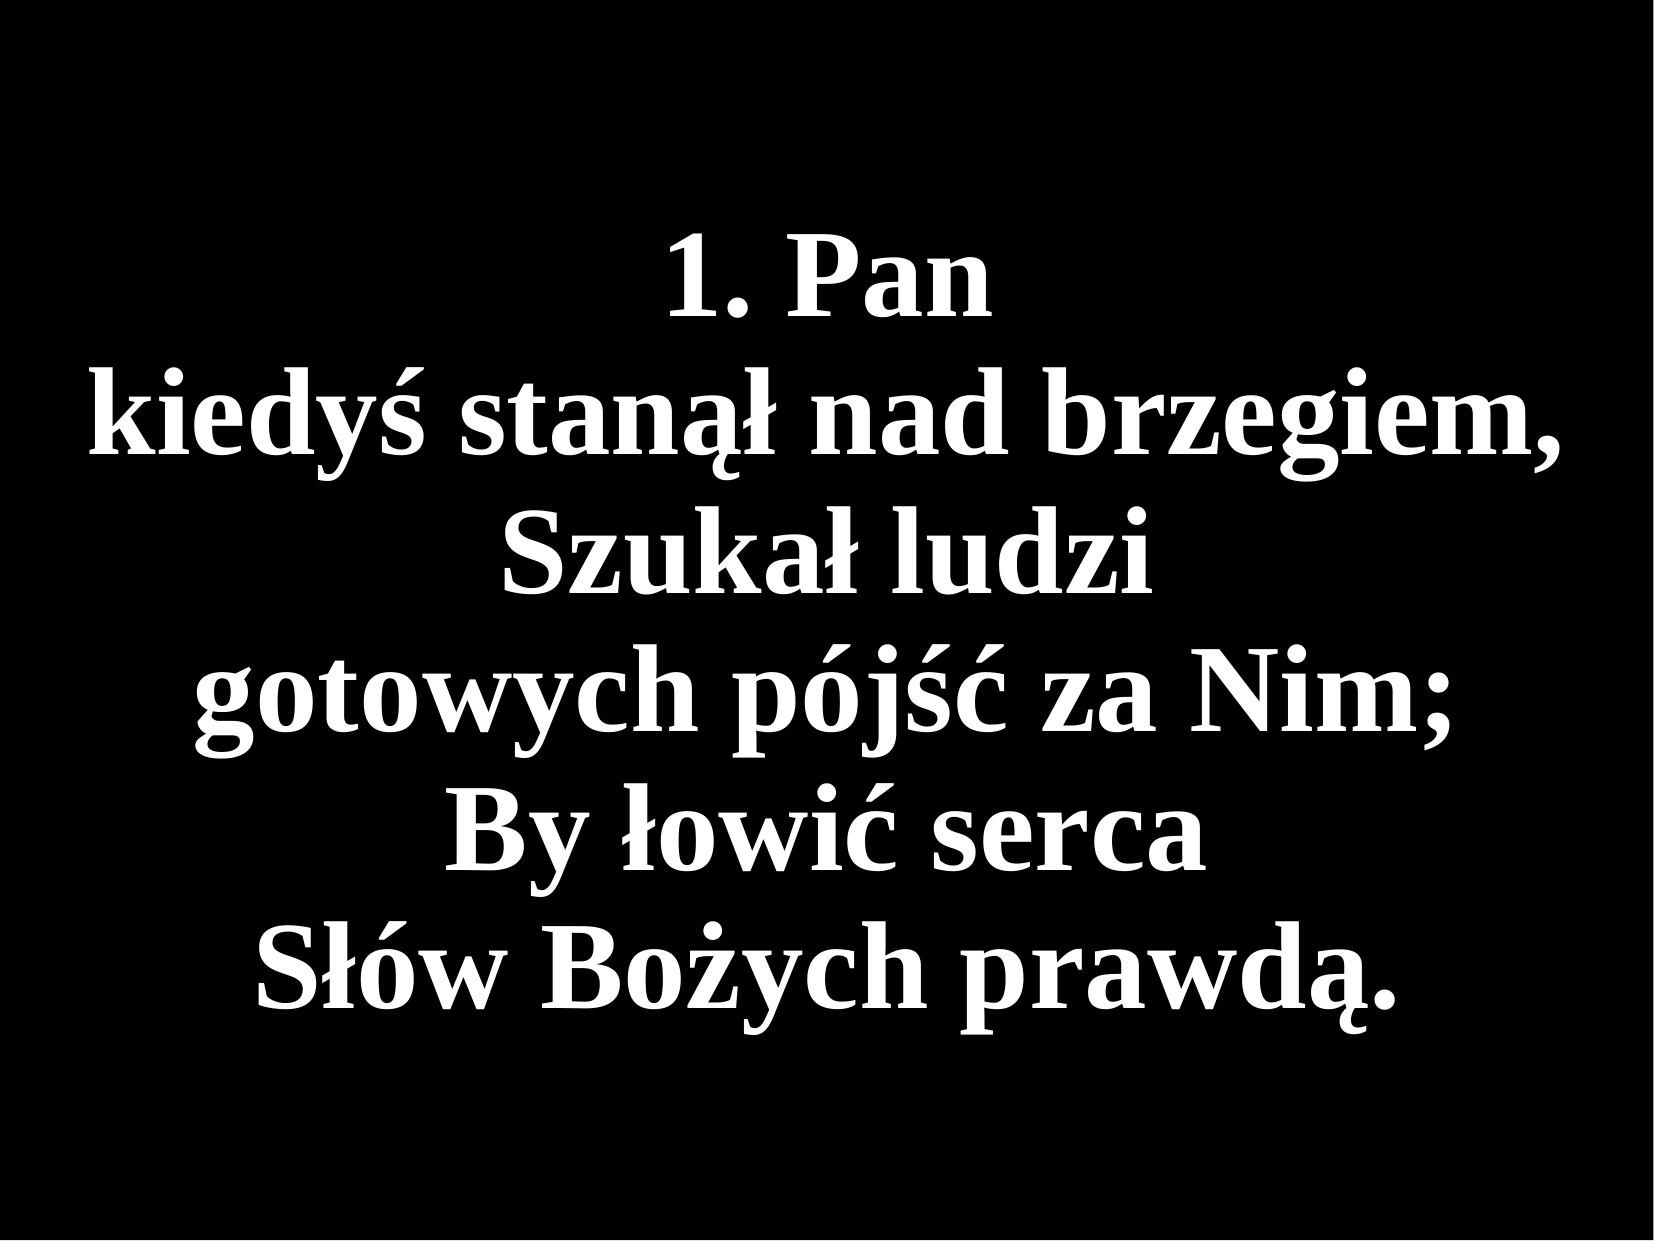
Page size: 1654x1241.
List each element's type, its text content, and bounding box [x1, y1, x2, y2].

title 1. Pan kiedyś stanął nad brzegiem, Szukał ludzi gotowych pójść za Nim; By łowić serca Słów Bożych prawdą. [0, 0, 1654, 1241]
